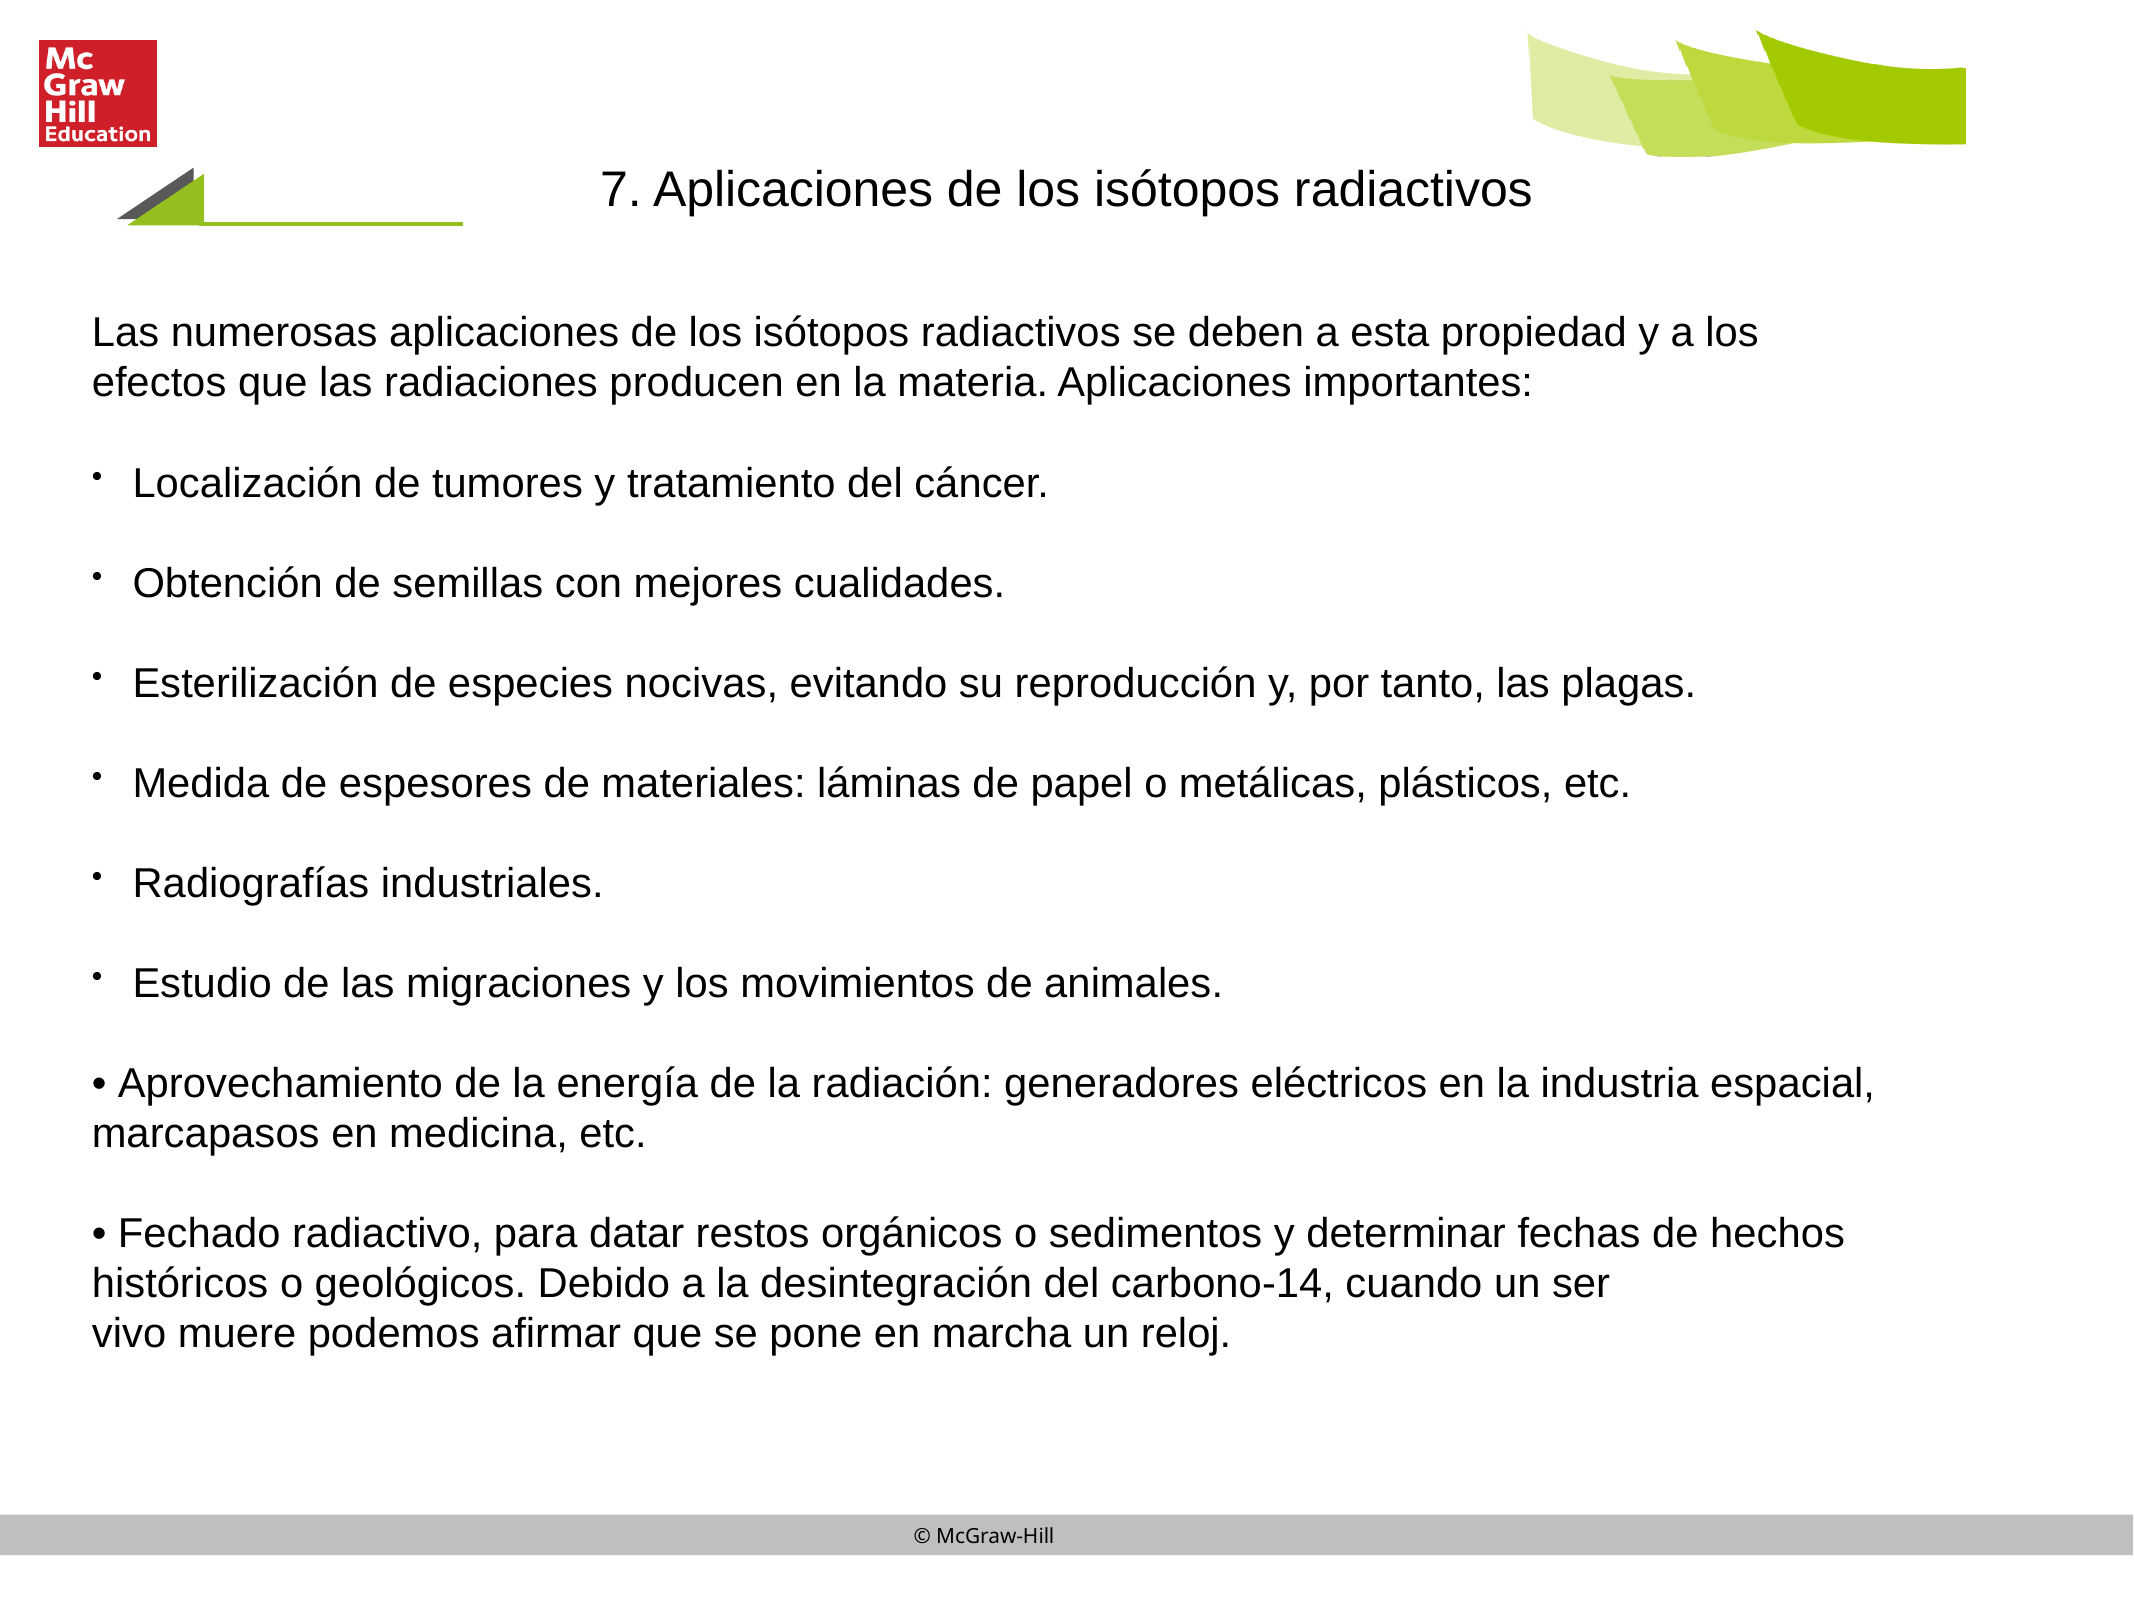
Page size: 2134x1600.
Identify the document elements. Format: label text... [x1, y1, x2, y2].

text_box Las numerosas aplicaciones de los isótopos radiactivos se deben a esta propiedad y a los efectos que las radiaciones producen en la materia. Aplicaciones importantes: Localización de tumores y tratamiento del cáncer. Obtención de semillas con mejores cualidades. Esterilización de especies nocivas, evitando su reproducción y, por tanto, las plagas. Medida de espesores de materiales: láminas de papel o metálicas, plásticos, etc. Radiografías industriales. Estudio de las migraciones y los movimientos de animales. • Aprovechamiento de la energía de la radiación: generadores eléctricos en la industria espacial, marcapasos en medicina, etc. • Fechado radiactivo, para datar restos orgánicos o sedimentos y determinar fechas de hechos históricos o geológicos. Debido a la desintegración del carbono-14, cuando un ser vivo muere podemos afirmar que se pone en marcha un reloj. [83, 296, 1885, 1364]
text_box © McGraw-Hill [707, 1514, 1261, 1555]
text_box 7. Aplicaciones de los isótopos radiactivos [212, 148, 1922, 225]
text_box [116, 167, 205, 226]
picture [39, 40, 157, 147]
picture [1387, 30, 1966, 157]
text_box [0, 1514, 2134, 1556]
